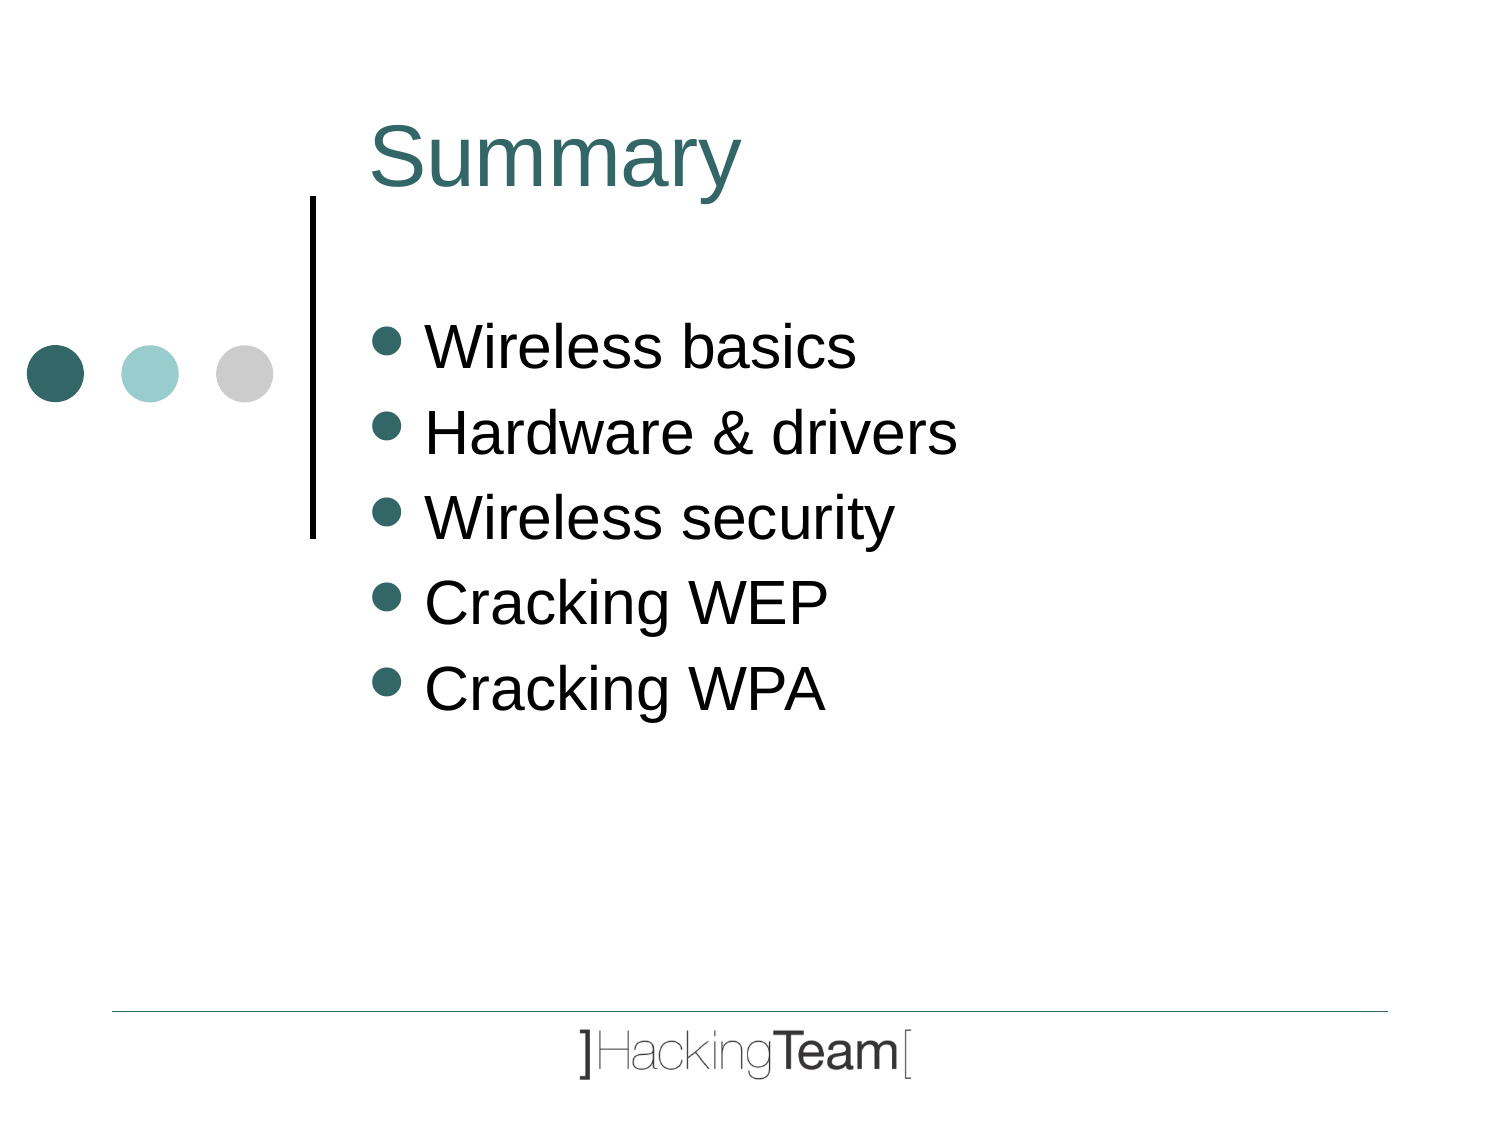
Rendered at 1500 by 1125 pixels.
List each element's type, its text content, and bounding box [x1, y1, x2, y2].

list Wireless basics Hardware & drivers Wireless security Cracking WEP Cracking WPA [249, 312, 1401, 1041]
title Summary [249, 38, 1401, 275]
picture [574, 1041, 916, 1084]
